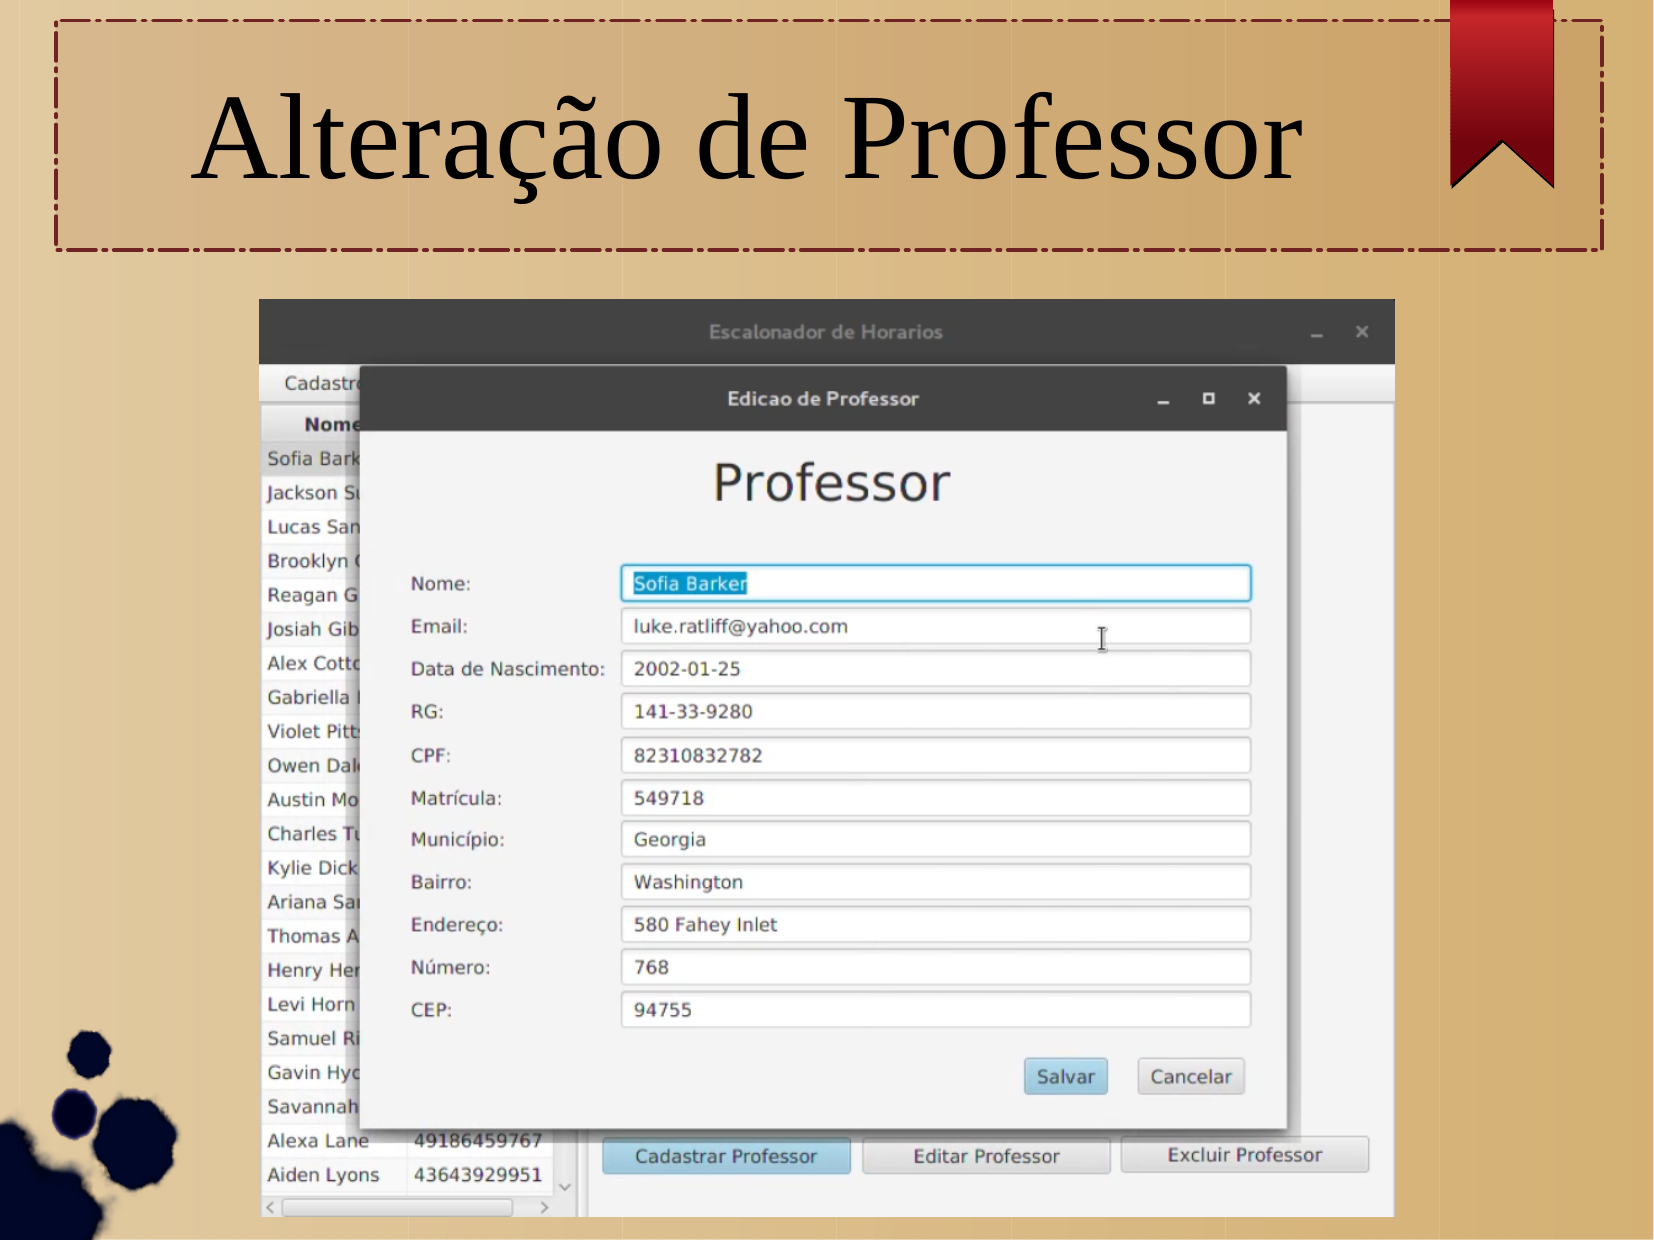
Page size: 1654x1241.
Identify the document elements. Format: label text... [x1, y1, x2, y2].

title Alteração de Professor [82, 47, 1412, 229]
picture [259, 299, 1395, 1217]
